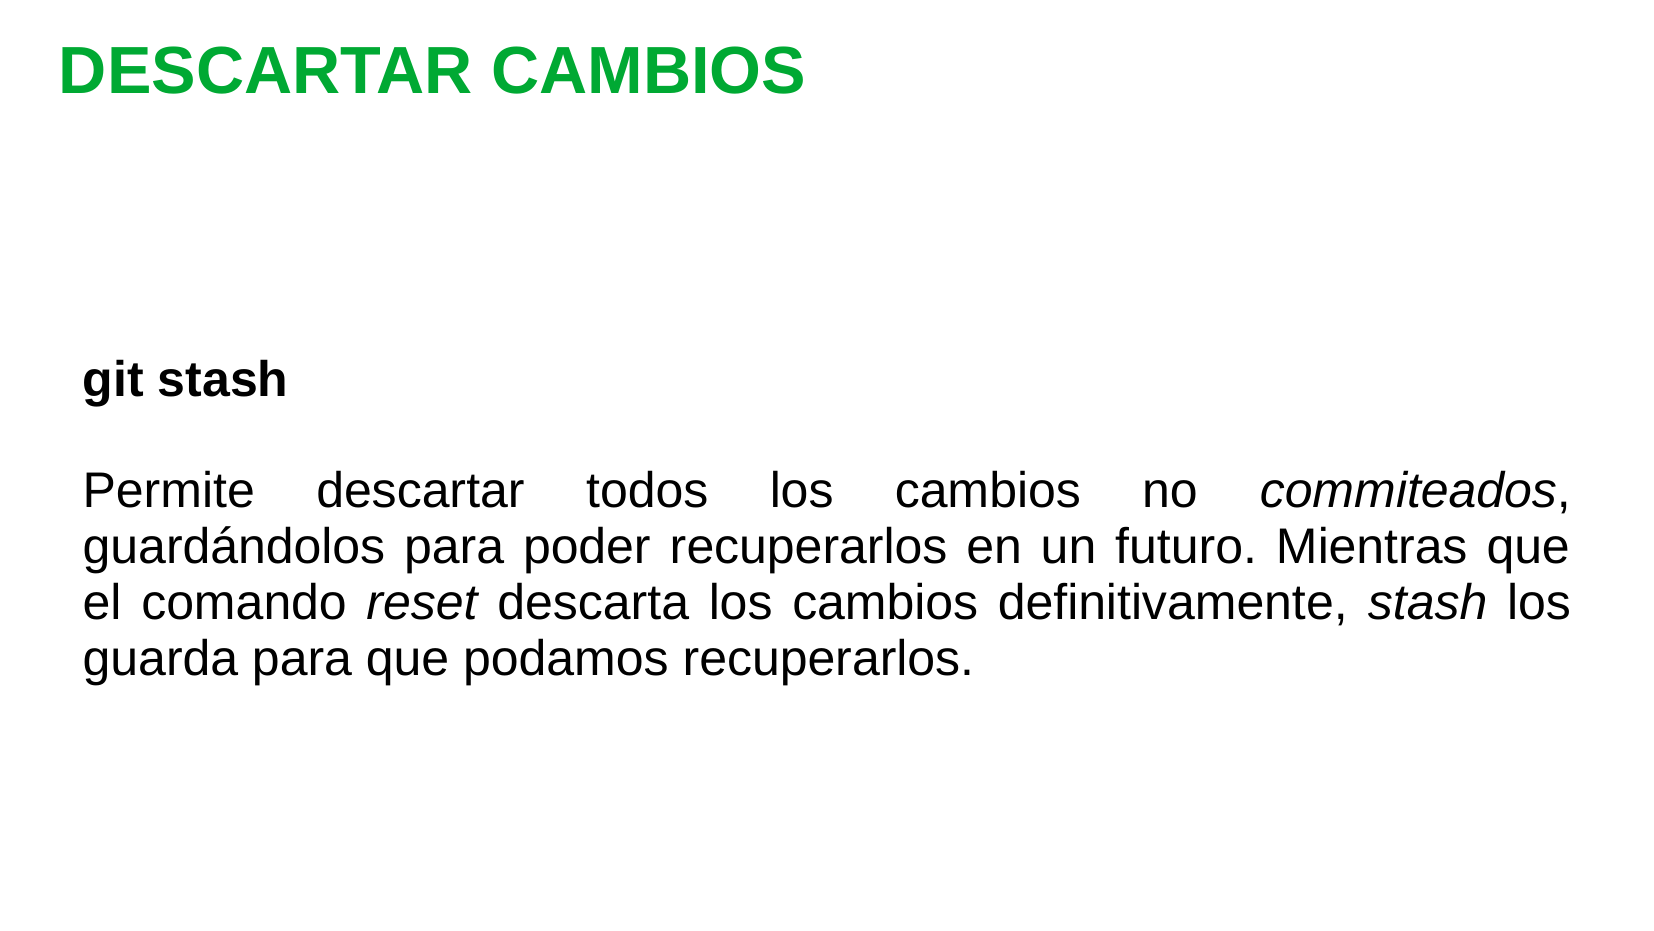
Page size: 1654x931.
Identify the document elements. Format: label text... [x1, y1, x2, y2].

subtitle git stash Permite descartar todos los cambios no commiteados, guardándolos para poder recuperarlos en un futuro. Mientras que el comando reset descarta los cambios definitivamente, stash los guarda para que podamos recuperarlos. [82, 155, 1571, 881]
title DESCARTAR CAMBIOS [59, 24, 1548, 118]
